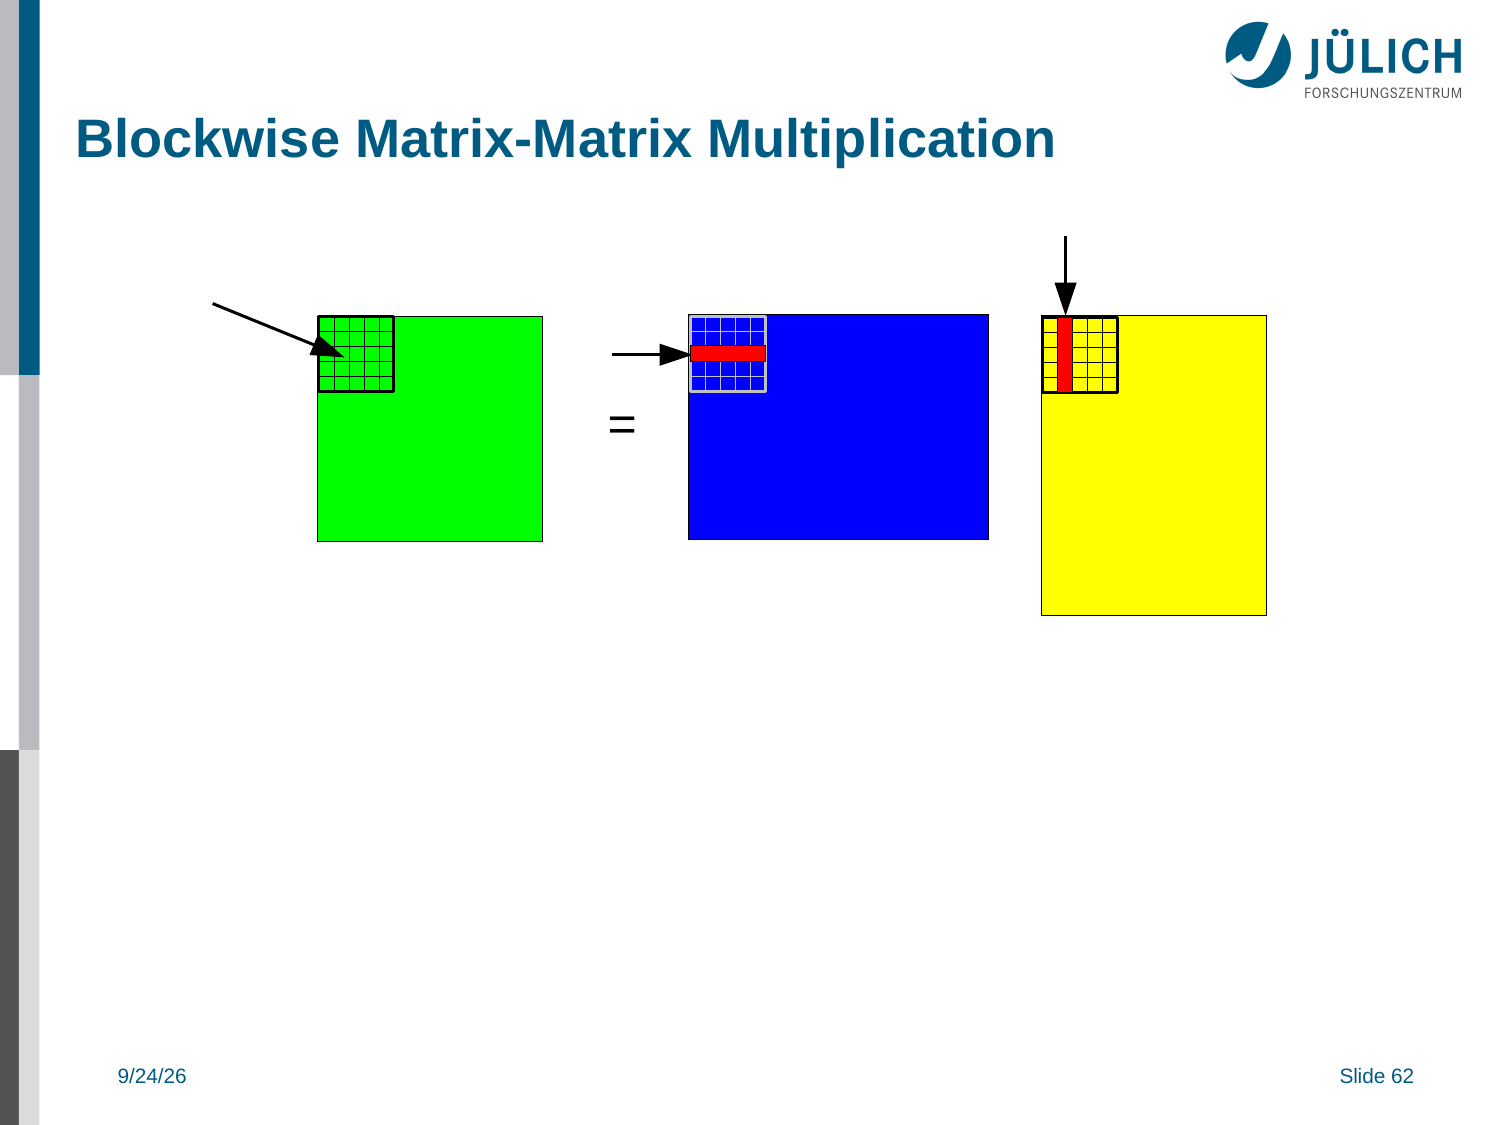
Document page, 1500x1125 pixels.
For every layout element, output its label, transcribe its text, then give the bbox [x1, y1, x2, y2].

text_box [688, 314, 989, 540]
text_box [317, 316, 543, 542]
text_box [1041, 315, 1267, 616]
picture [1224, 20, 1461, 98]
text_box = [592, 384, 652, 460]
title Blockwise Matrix-Matrix Multiplication [75, 52, 1425, 226]
